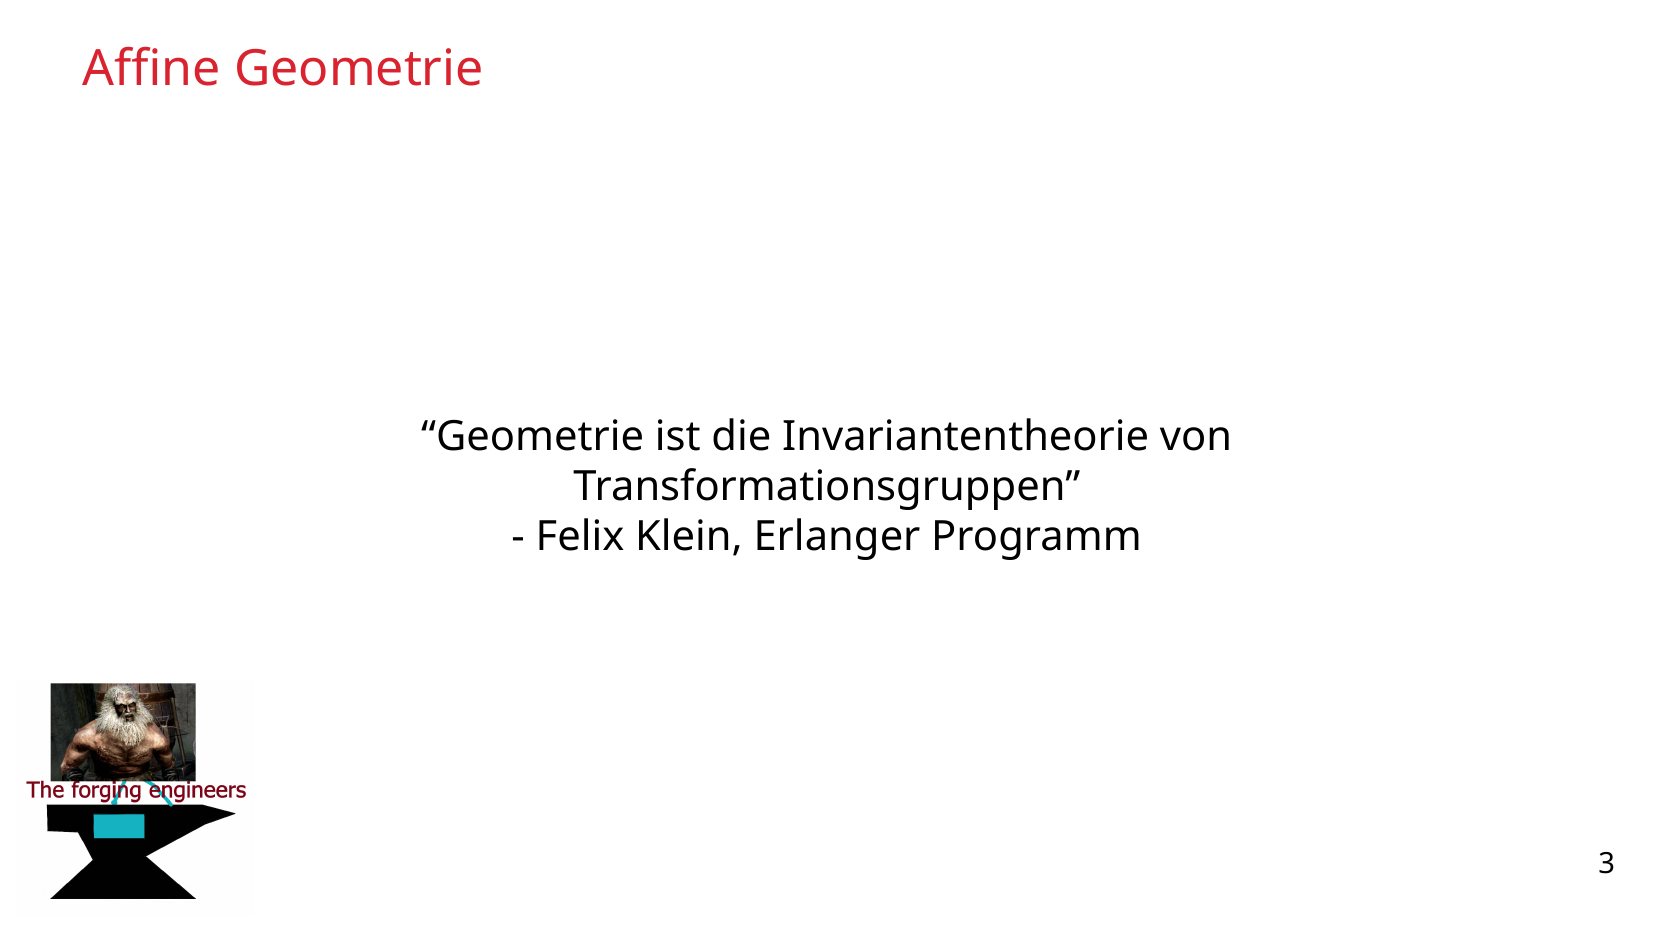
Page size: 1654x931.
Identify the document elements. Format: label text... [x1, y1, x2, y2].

title Affine Geometrie [82, 37, 1571, 95]
picture [17, 679, 254, 916]
subtitle “Geometrie ist die Invariantentheorie von Transformationsgruppen” - Felix Klein, Erlanger Programm [195, 409, 1459, 522]
